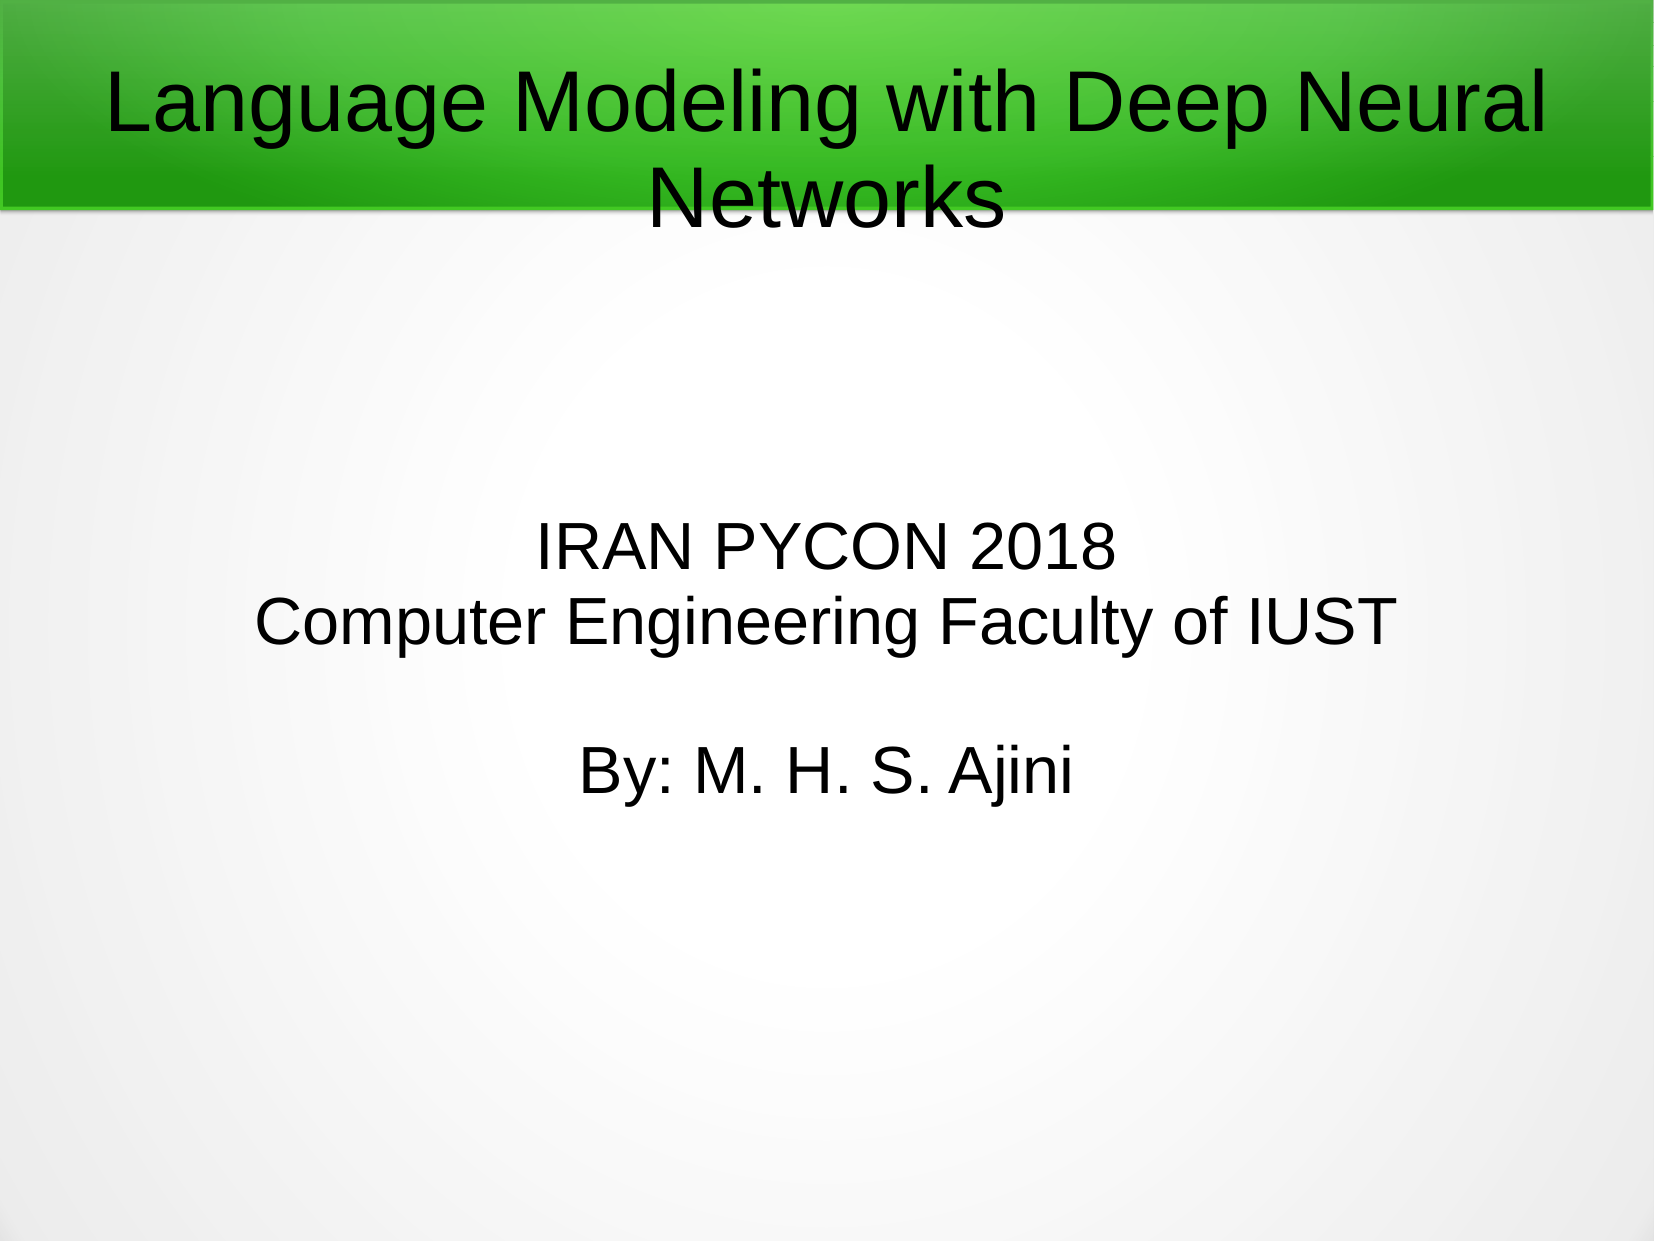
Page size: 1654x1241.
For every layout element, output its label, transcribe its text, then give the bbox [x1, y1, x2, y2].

subtitle IRAN PYCON 2018 Computer Engineering Faculty of IUST By: M. H. S. Ajini [82, 299, 1571, 1019]
title Language Modeling with Deep Neural Networks [82, 47, 1571, 252]
